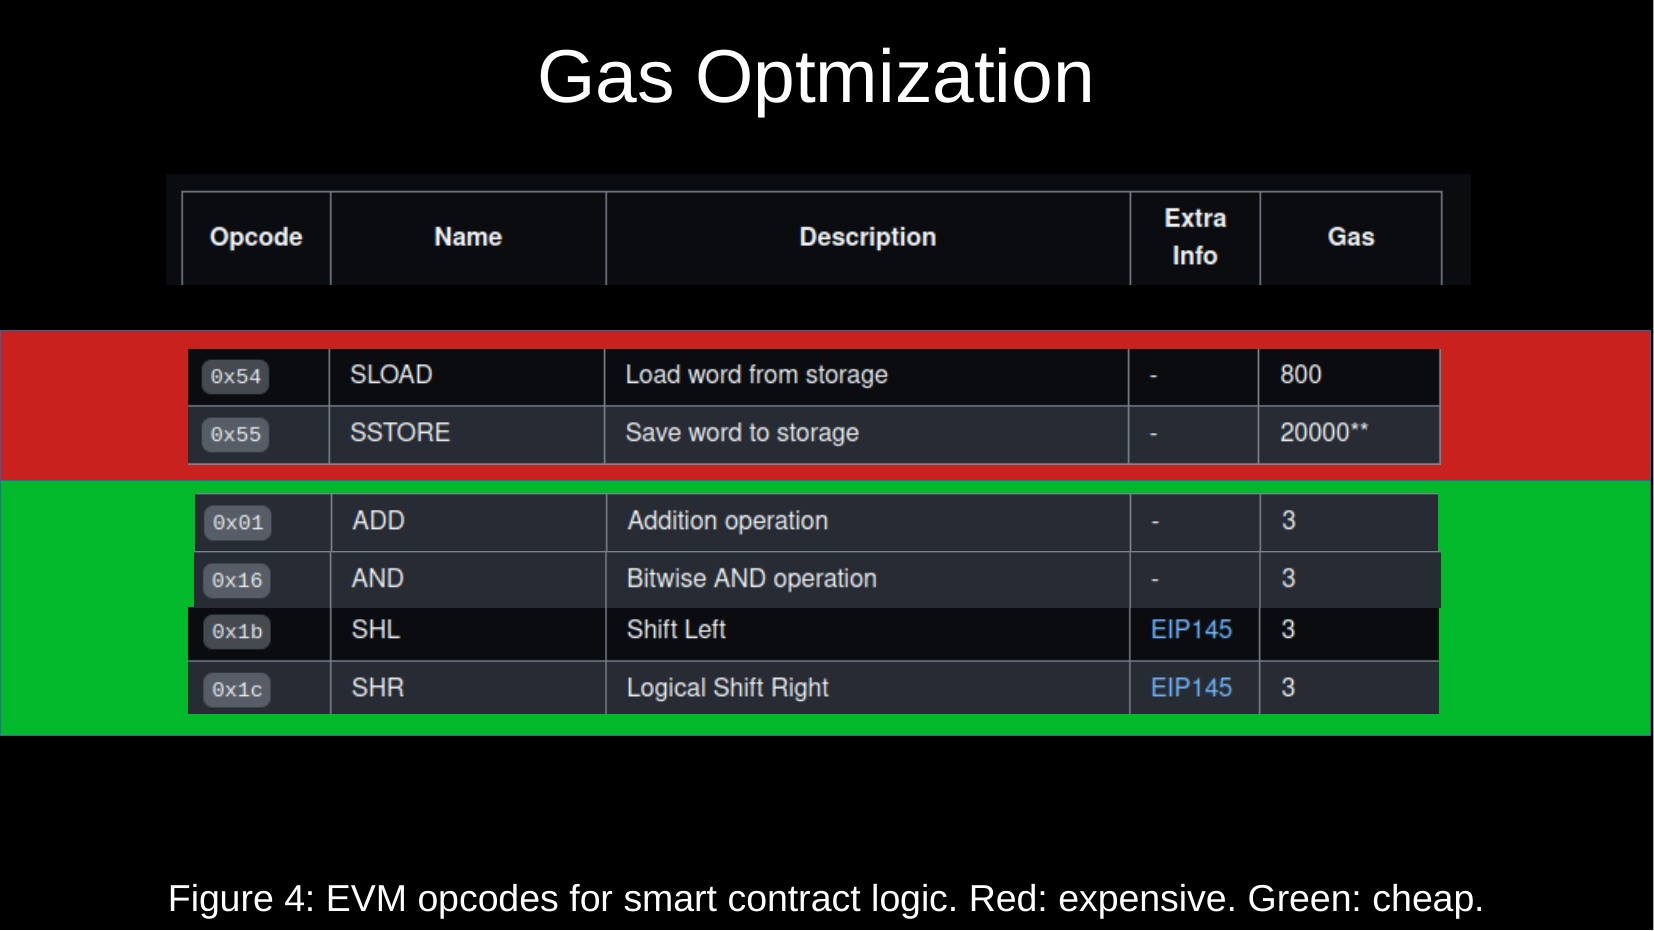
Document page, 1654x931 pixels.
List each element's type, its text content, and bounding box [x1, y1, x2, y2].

text_box Figure 4: EVM opcodes for smart contract logic. Red: expensive. Green: cheap. [0, 870, 1654, 931]
text_box Gas Optmization [0, 27, 1654, 211]
picture [166, 174, 1471, 286]
picture [188, 493, 1441, 714]
text_box [0, 330, 1651, 736]
picture [188, 349, 1441, 466]
